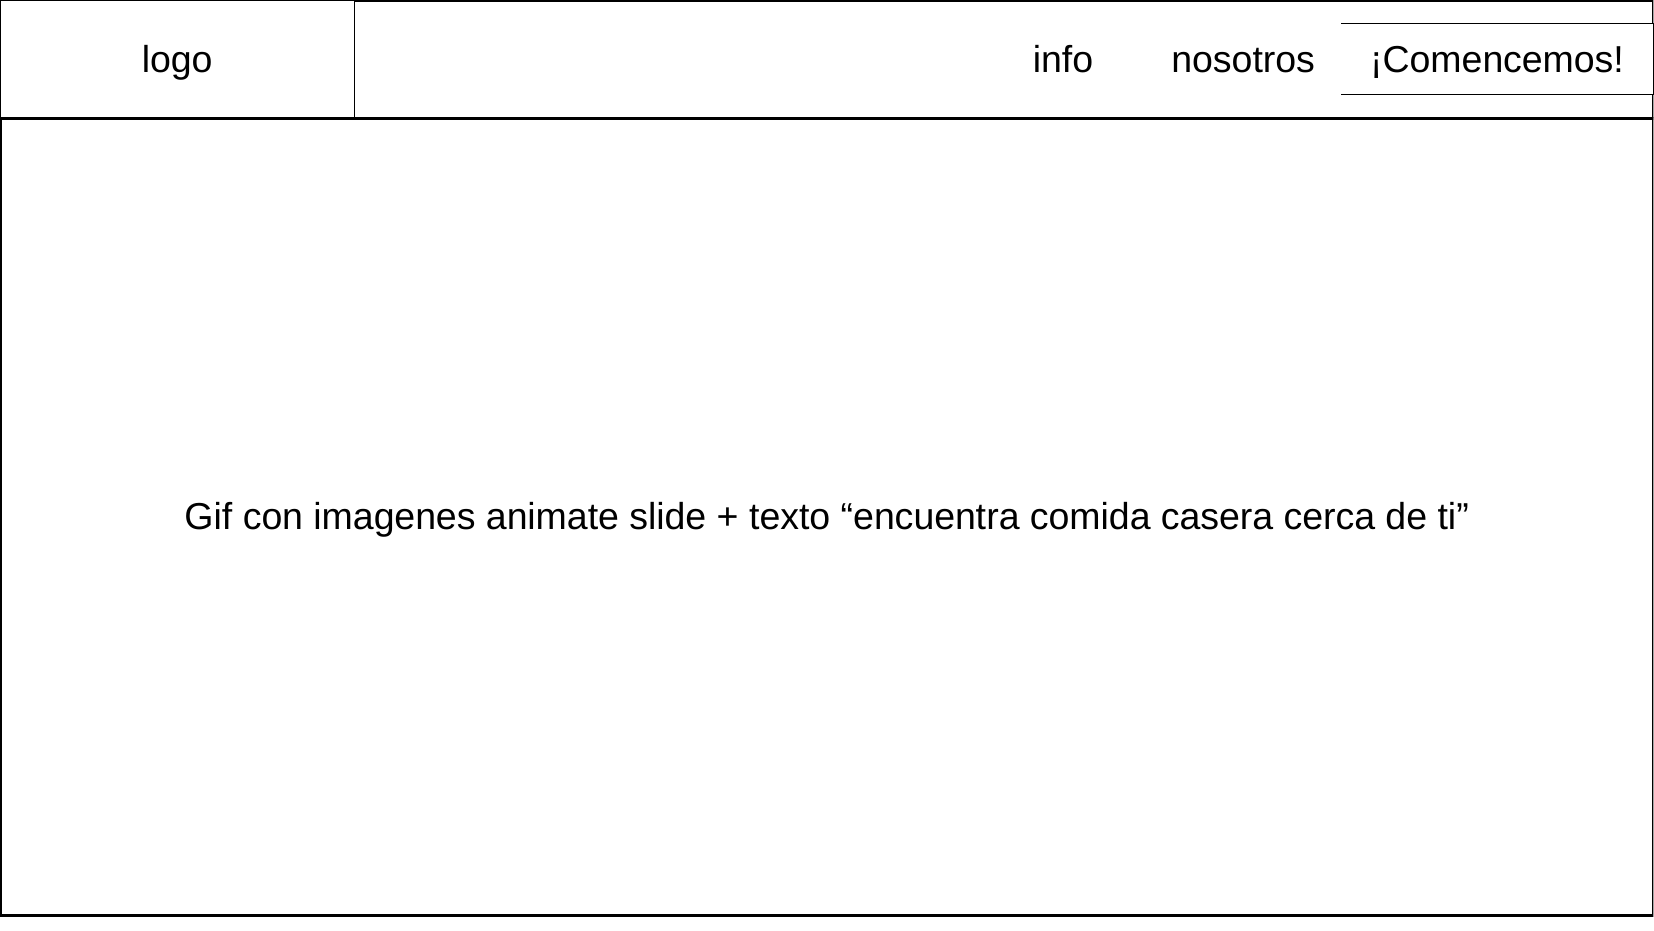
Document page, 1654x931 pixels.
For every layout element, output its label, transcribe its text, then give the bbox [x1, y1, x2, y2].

text_box nosotros [1145, 23, 1341, 95]
text_box Gif con imagenes animate slide + texto “encuentra comida casera cerca de ti” [0, 118, 1654, 916]
text_box info [1009, 23, 1117, 95]
text_box [355, 0, 1654, 118]
text_box logo [0, 0, 355, 118]
text_box ¡Comencemos! [1341, 23, 1654, 95]
